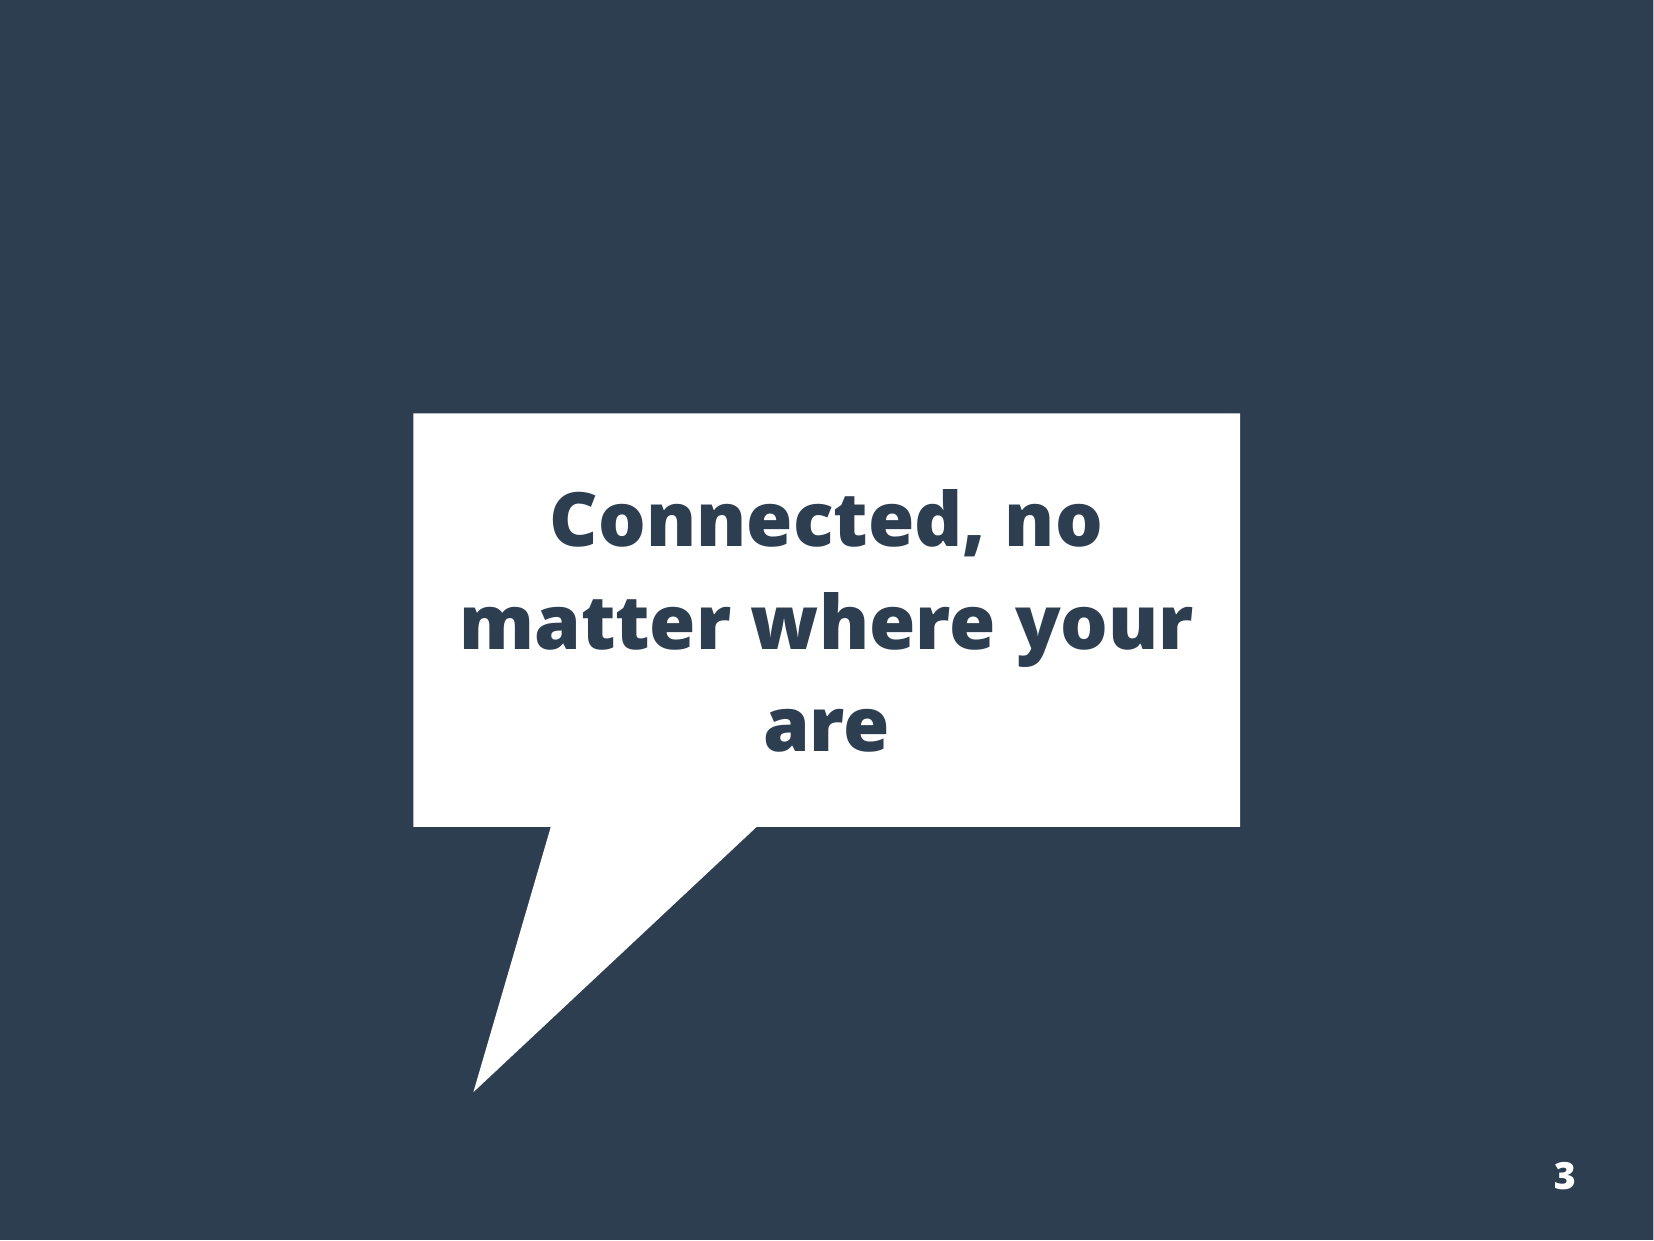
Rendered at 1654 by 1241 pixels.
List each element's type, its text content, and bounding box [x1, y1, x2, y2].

title Connected, no matter where your are [442, 442, 1211, 798]
